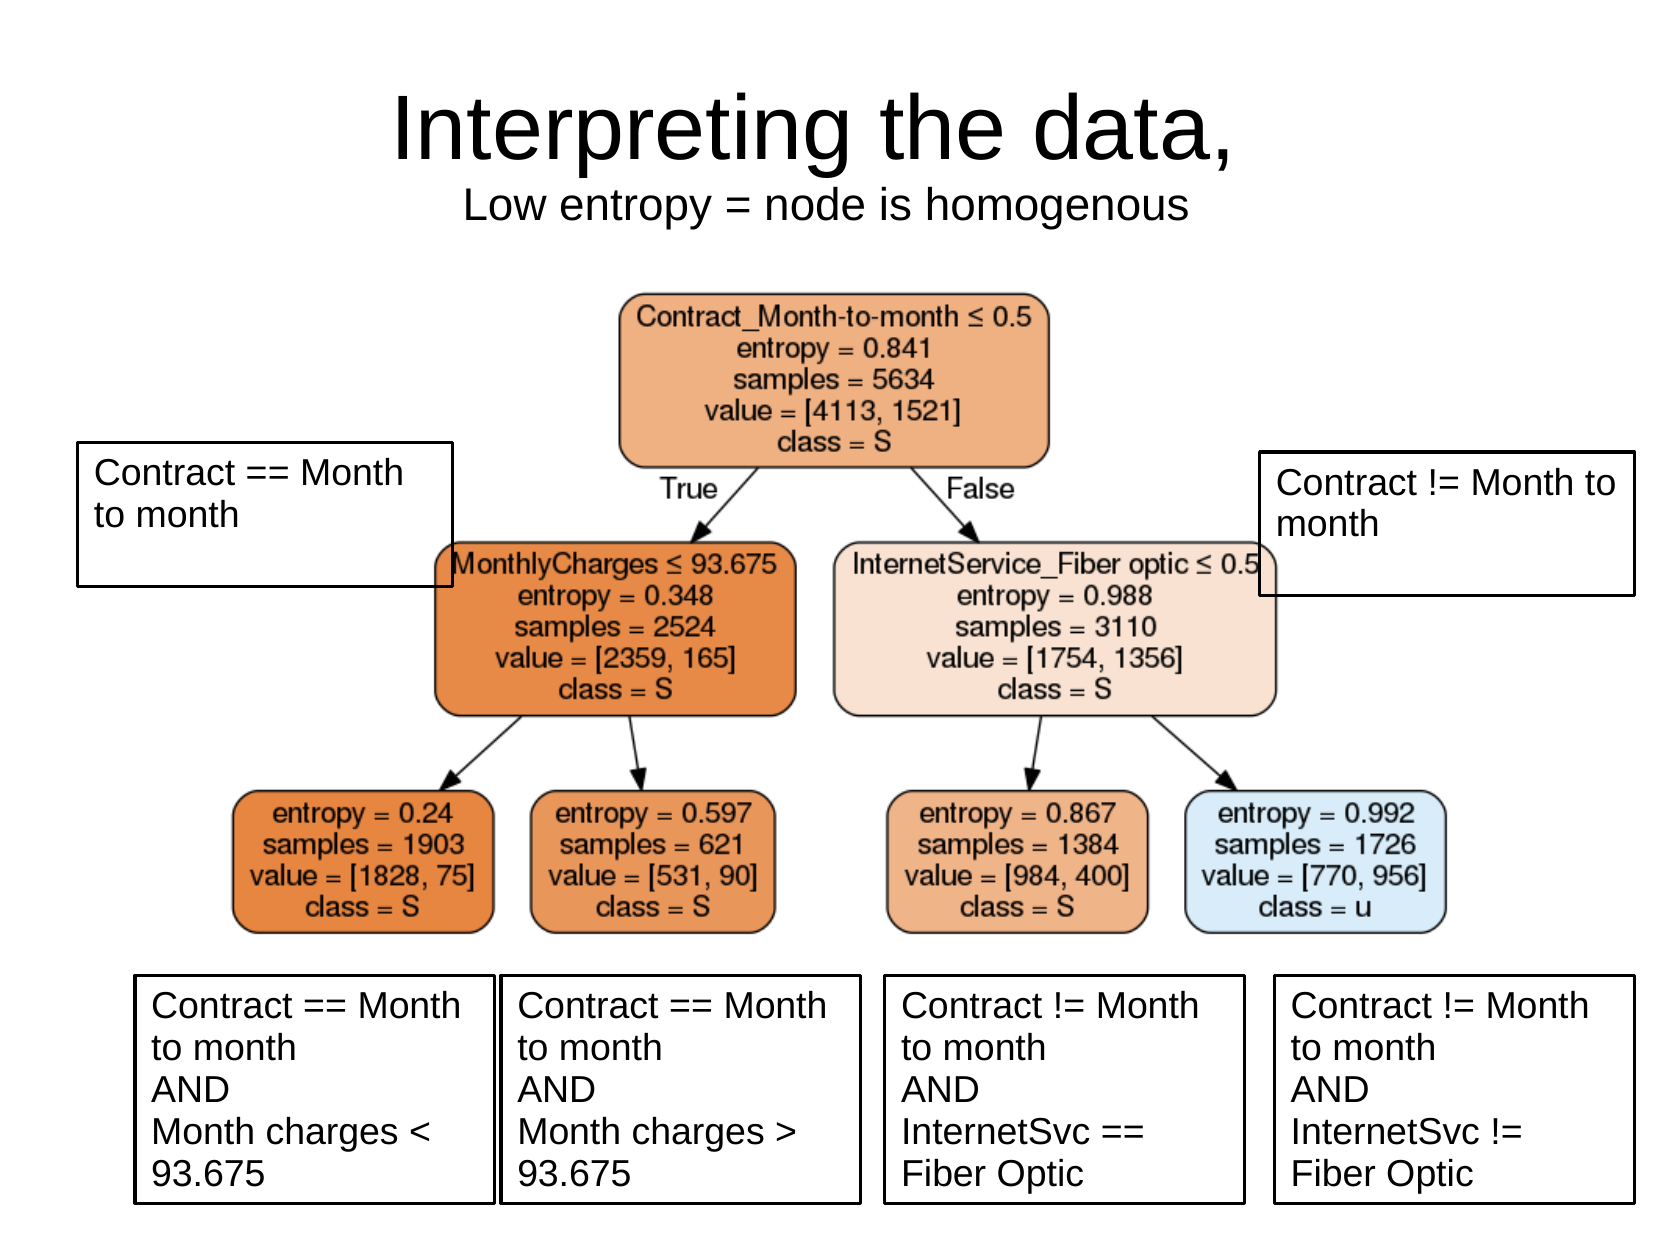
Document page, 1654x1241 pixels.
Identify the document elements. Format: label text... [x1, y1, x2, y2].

text_box Contract == Month to month AND Month charges < 93.675 [134, 975, 495, 1204]
text_box Contract != Month to month AND InternetSvc == Fiber Optic [884, 975, 1245, 1204]
text_box Contract == Month to month [77, 442, 453, 587]
text_box Contract != Month to month [1259, 452, 1635, 596]
text_box Contract != Month to month AND InternetSvc != Fiber Optic [1274, 975, 1635, 1204]
picture [225, 286, 1455, 942]
text_box Contract == Month to month AND Month charges > 93.675 [500, 975, 861, 1204]
title Interpreting the data, Low entropy = node is homogenous [82, 49, 1571, 257]
